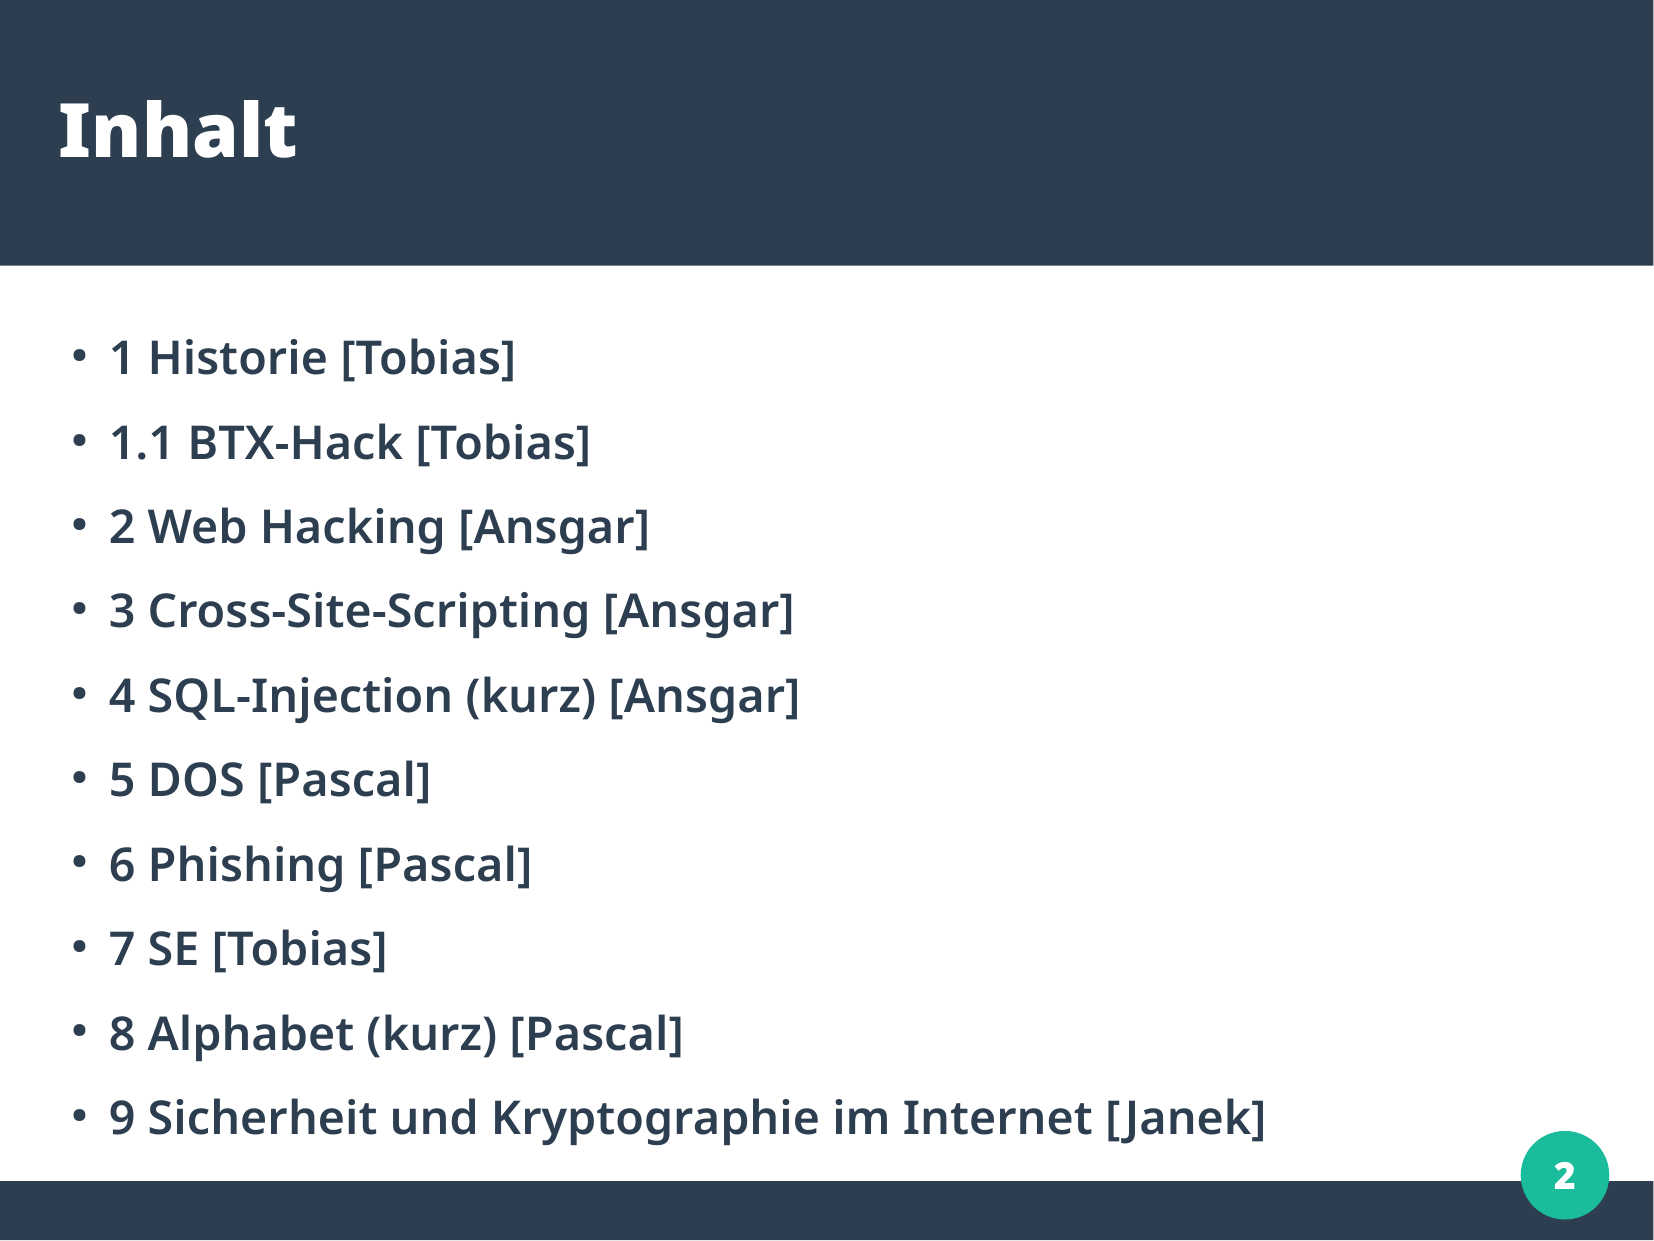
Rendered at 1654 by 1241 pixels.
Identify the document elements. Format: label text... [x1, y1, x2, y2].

list 1 Historie [Tobias] 1.1 BTX-Hack [Tobias] 2 Web Hacking [Ansgar] 3 Cross-Site-Scripting [Ansgar] 4 SQL-Injection (kurz) [Ansgar] 5 DOS [Pascal] 6 Phishing [Pascal] 7 SE [Tobias] 8 Alphabet (kurz) [Pascal] 9 Sicherheit und Kryptographie im Internet [Janek] [59, 324, 1595, 1152]
title Inhalt [59, 49, 1595, 207]
